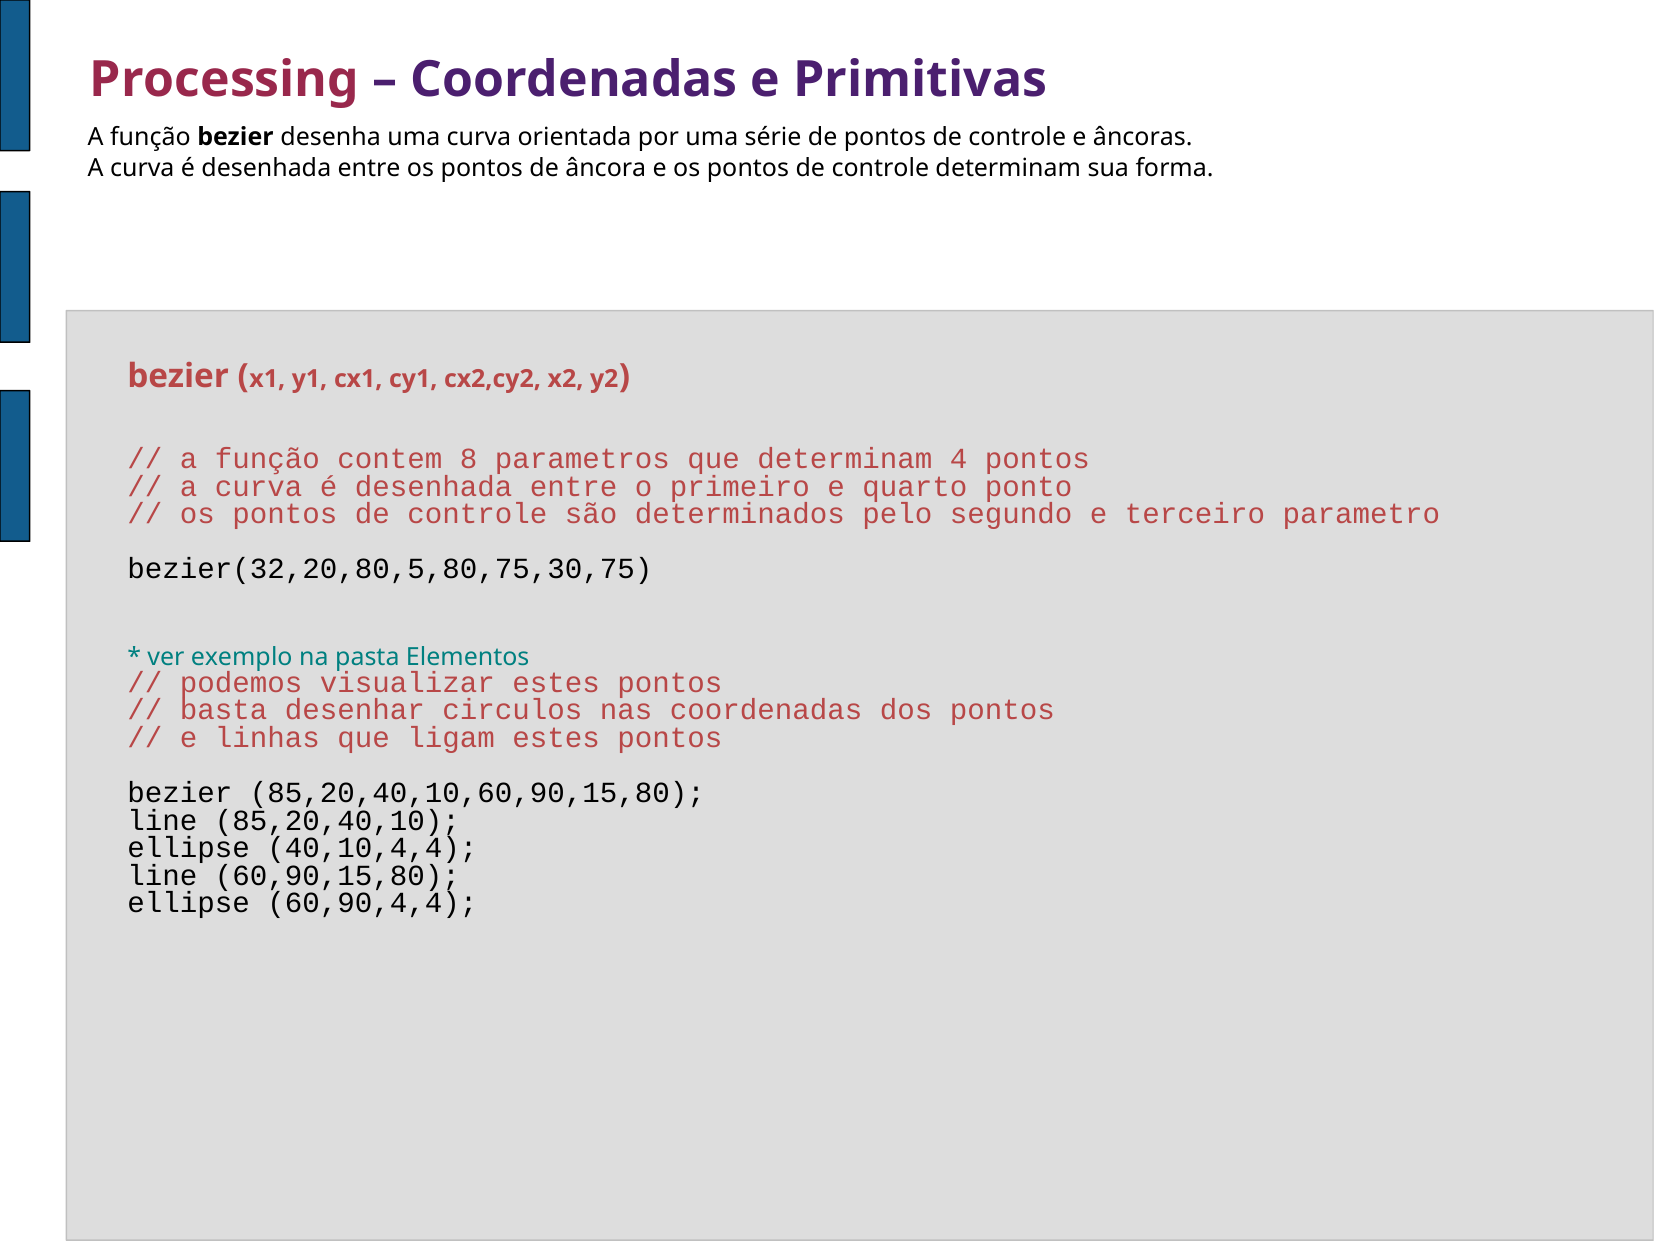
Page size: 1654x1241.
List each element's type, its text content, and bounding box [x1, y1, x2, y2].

text_box Processing – Coordenadas e Primitivas [74, 37, 1388, 113]
text_box A função bezier desenha uma curva orientada por uma série de pontos de controle e âncoras. A curva é desenhada entre os pontos de âncora e os pontos de controle determinam sua forma. [72, 112, 1321, 188]
text_box bezier (x1, y1, cx1, cy1, cx2,cy2, x2, y2) // a função contem 8 parametros que determinam 4 pontos // a curva é desenhada entre o primeiro e quarto ponto // os pontos de controle são determinados pelo segundo e terceiro parametro bezier(32,20,80,5,80,75,30,75) * ver exemplo na pasta Elementos // podemos visualizar estes pontos // basta desenhar circulos nas coordenadas dos pontos // e linhas que ligam estes pontos bezier (85,20,40,10,60,90,15,80); line (85,20,40,10); ellipse (40,10,4,4); line (60,90,15,80); ellipse (60,90,4,4); [112, 345, 1455, 1037]
